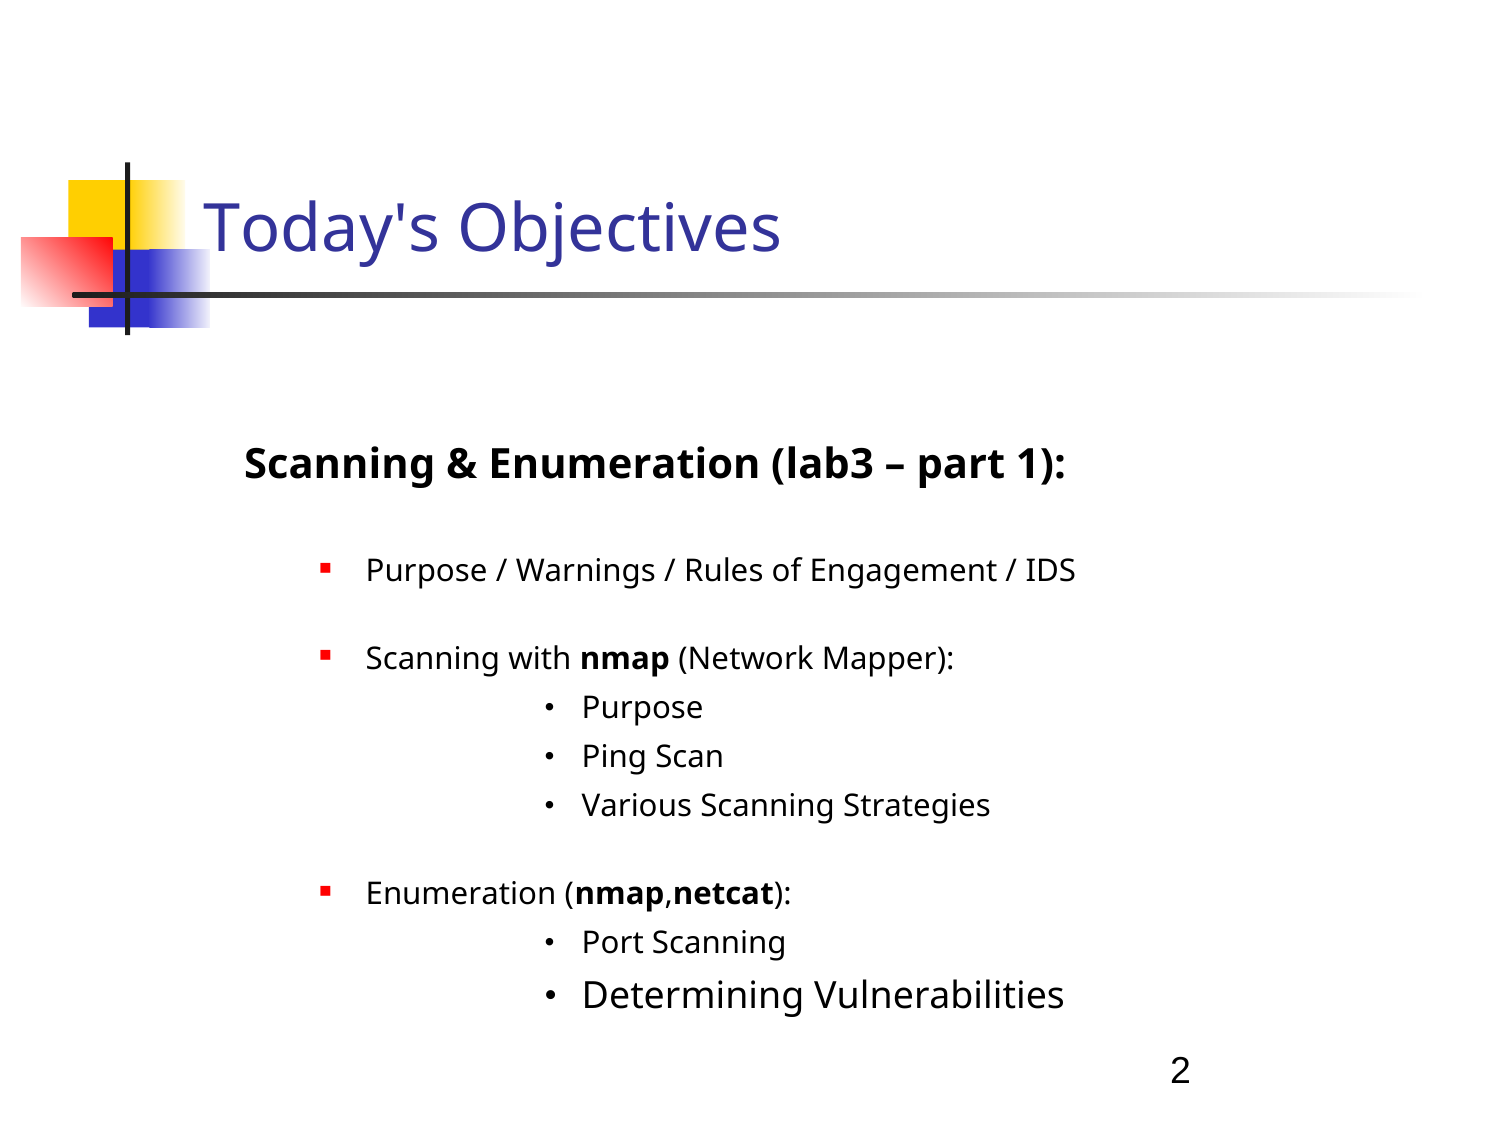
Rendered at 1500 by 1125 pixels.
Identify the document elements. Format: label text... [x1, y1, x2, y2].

title Today's Objectives [188, 35, 1468, 276]
list Scanning & Enumeration (lab3 – part 1): Purpose / Warnings / Rules of Engagement / IDS Scanning with nmap (Network Mapper): Purpose Ping Scan Various Scanning Strategies Enumeration (nmap,netcat): Port Scanning Determining Vulnerabilities [229, 365, 1434, 1034]
